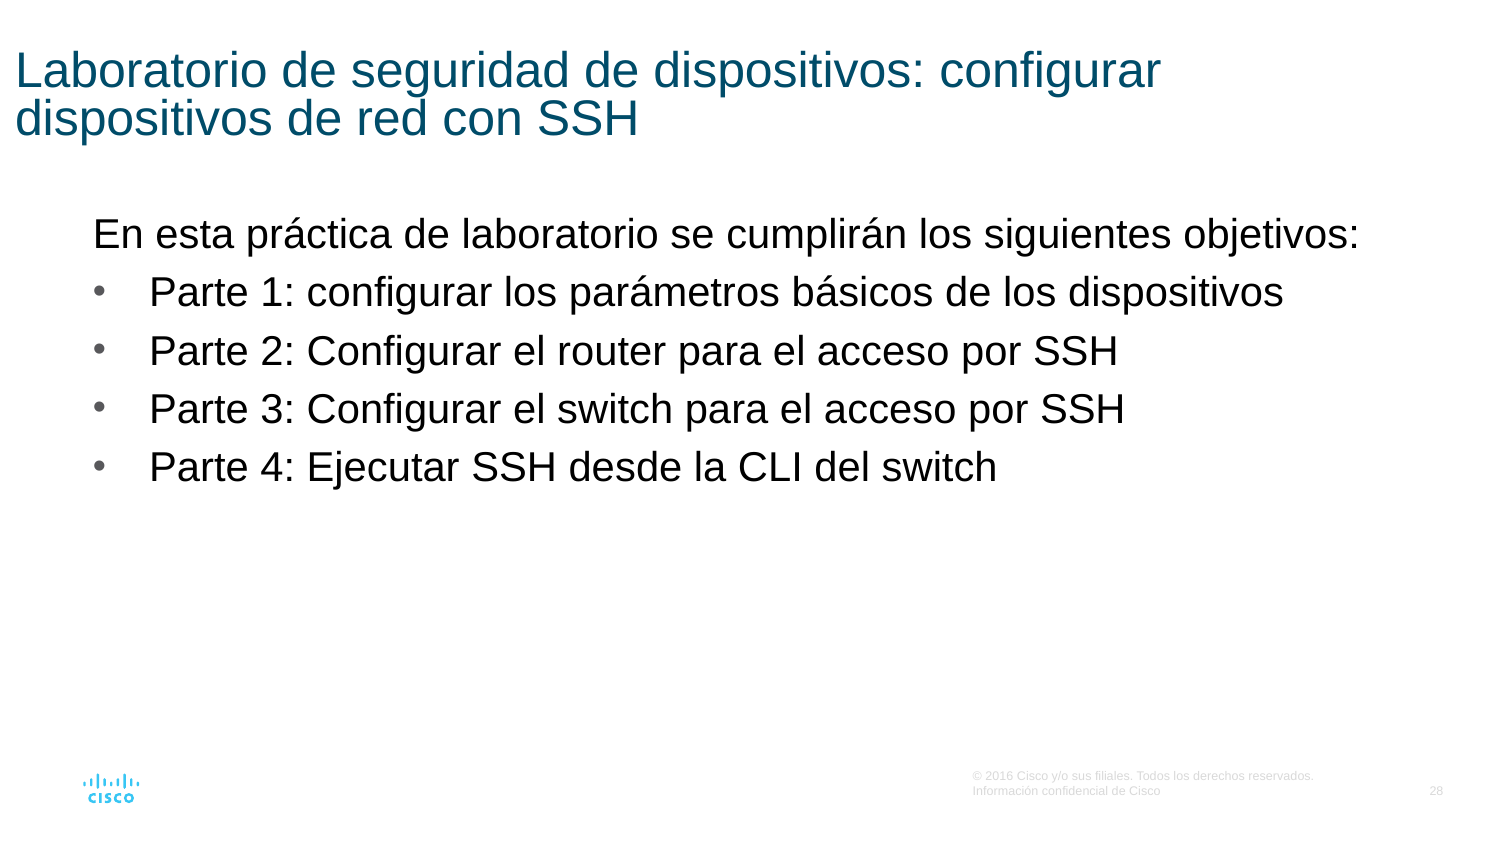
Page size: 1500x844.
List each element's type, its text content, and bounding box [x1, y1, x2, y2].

list En esta práctica de laboratorio se cumplirán los siguientes objetivos: Parte 1: configurar los parámetros básicos de los dispositivos Parte 2: Configurar el router para el acceso por SSH Parte 3: Configurar el switch para el acceso por SSH Parte 4: Ejecutar SSH desde la CLI del switch [77, 199, 1437, 726]
title Laboratorio de seguridad de dispositivos: configurar dispositivos de red con SSH [0, 5, 1369, 126]
